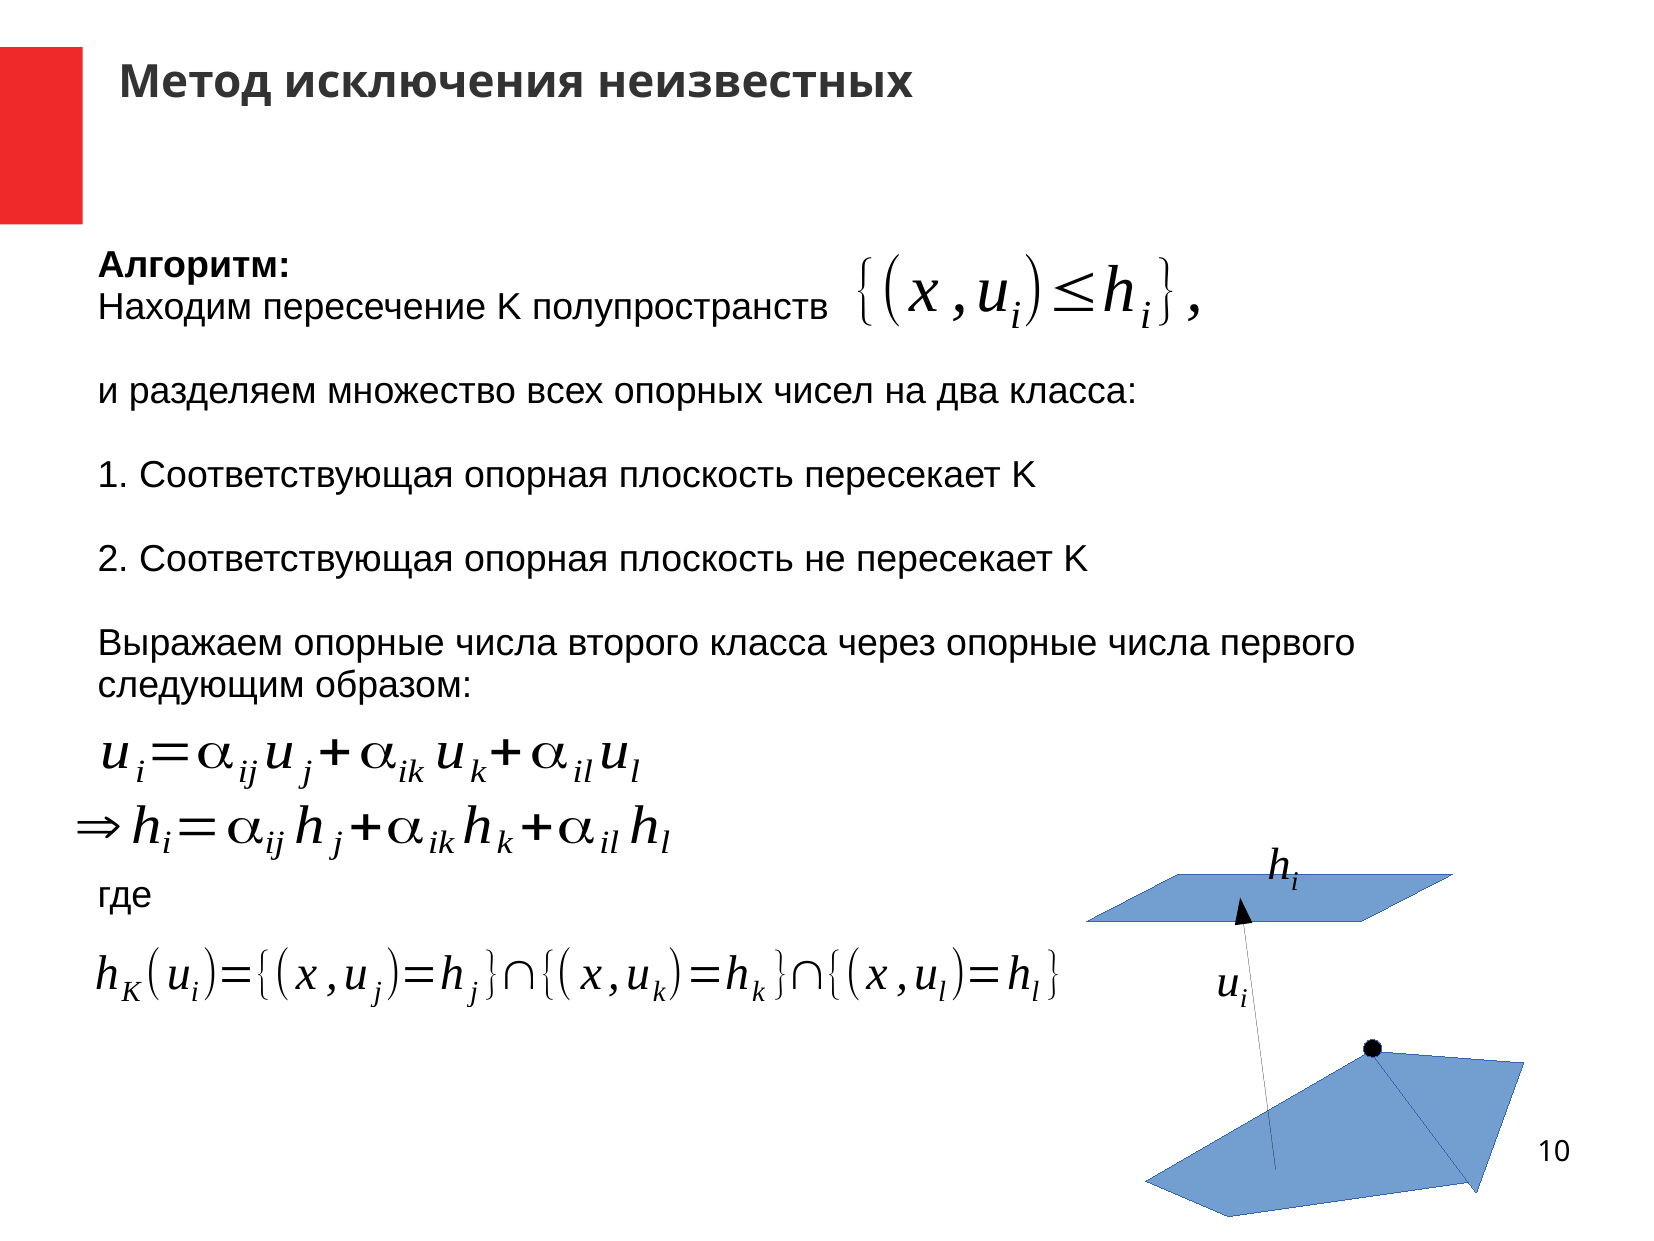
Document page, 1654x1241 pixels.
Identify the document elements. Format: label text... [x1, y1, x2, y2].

text_box [1086, 874, 1453, 922]
chart [1255, 840, 1312, 898]
text_box Алгоритм: Находим пересечение K полупространств и разделяем множество всех опорных чисел на два класса: 1. Соответствующая опорная плоскость пересекает K 2. Соответствующая опорная плоскость не пересекает K Выражаем опорные числа второго класса через опорные числа первого следующим образом: где [82, 236, 1501, 1007]
chart [82, 943, 1075, 1007]
chart [1204, 957, 1425, 1063]
text_box [1145, 1055, 1524, 1217]
chart [838, 249, 1219, 336]
chart [59, 721, 686, 863]
title Метод исключения неизвестных [118, 0, 1571, 184]
